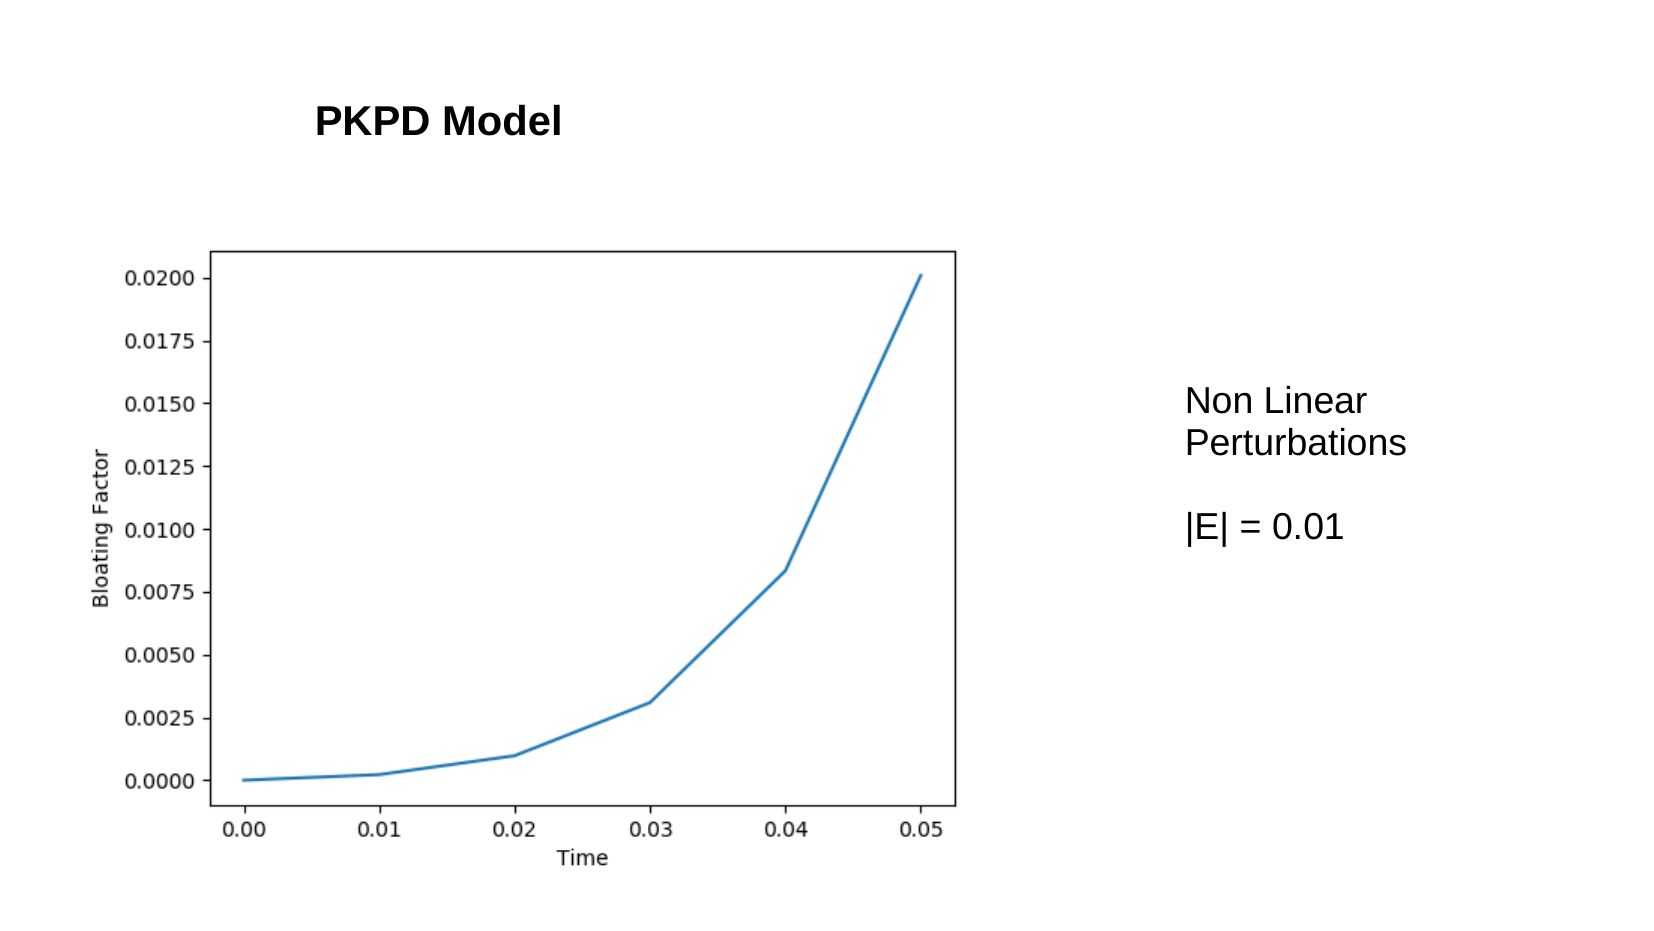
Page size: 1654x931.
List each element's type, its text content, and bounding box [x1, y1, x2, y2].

text_box PKPD Model [300, 90, 841, 152]
text_box Non Linear Perturbations |E| = 0.01 [1170, 372, 1546, 556]
picture [90, 164, 1051, 885]
